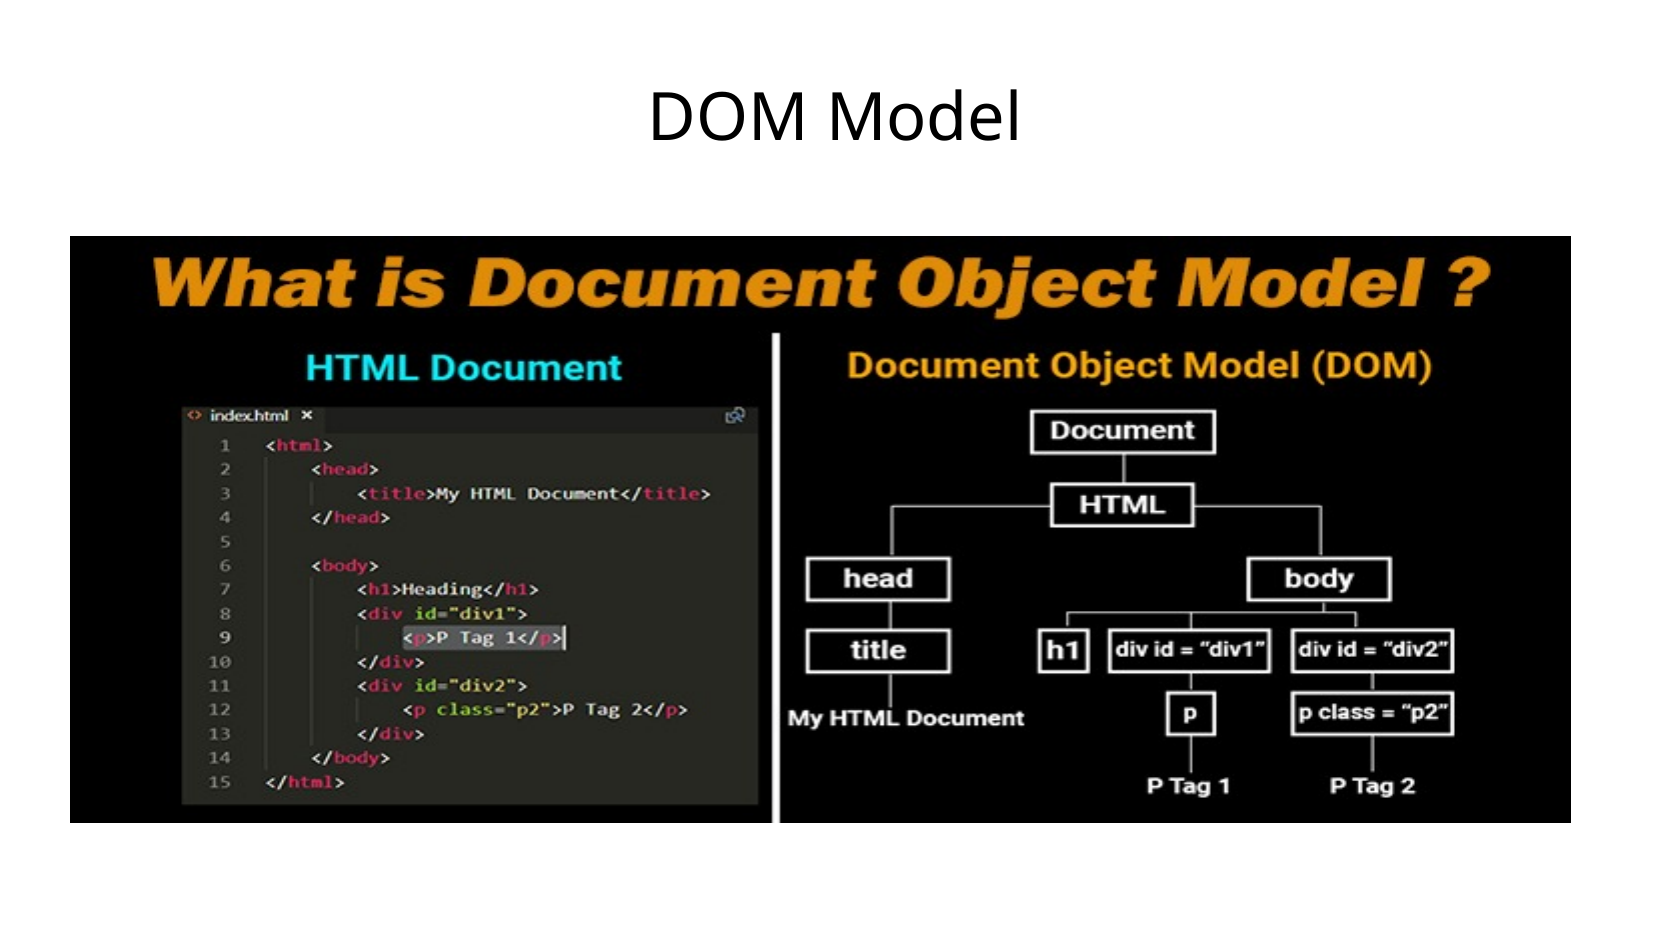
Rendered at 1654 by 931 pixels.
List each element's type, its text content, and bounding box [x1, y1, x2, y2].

picture [70, 236, 1571, 823]
title DOM Model [82, 37, 1571, 193]
